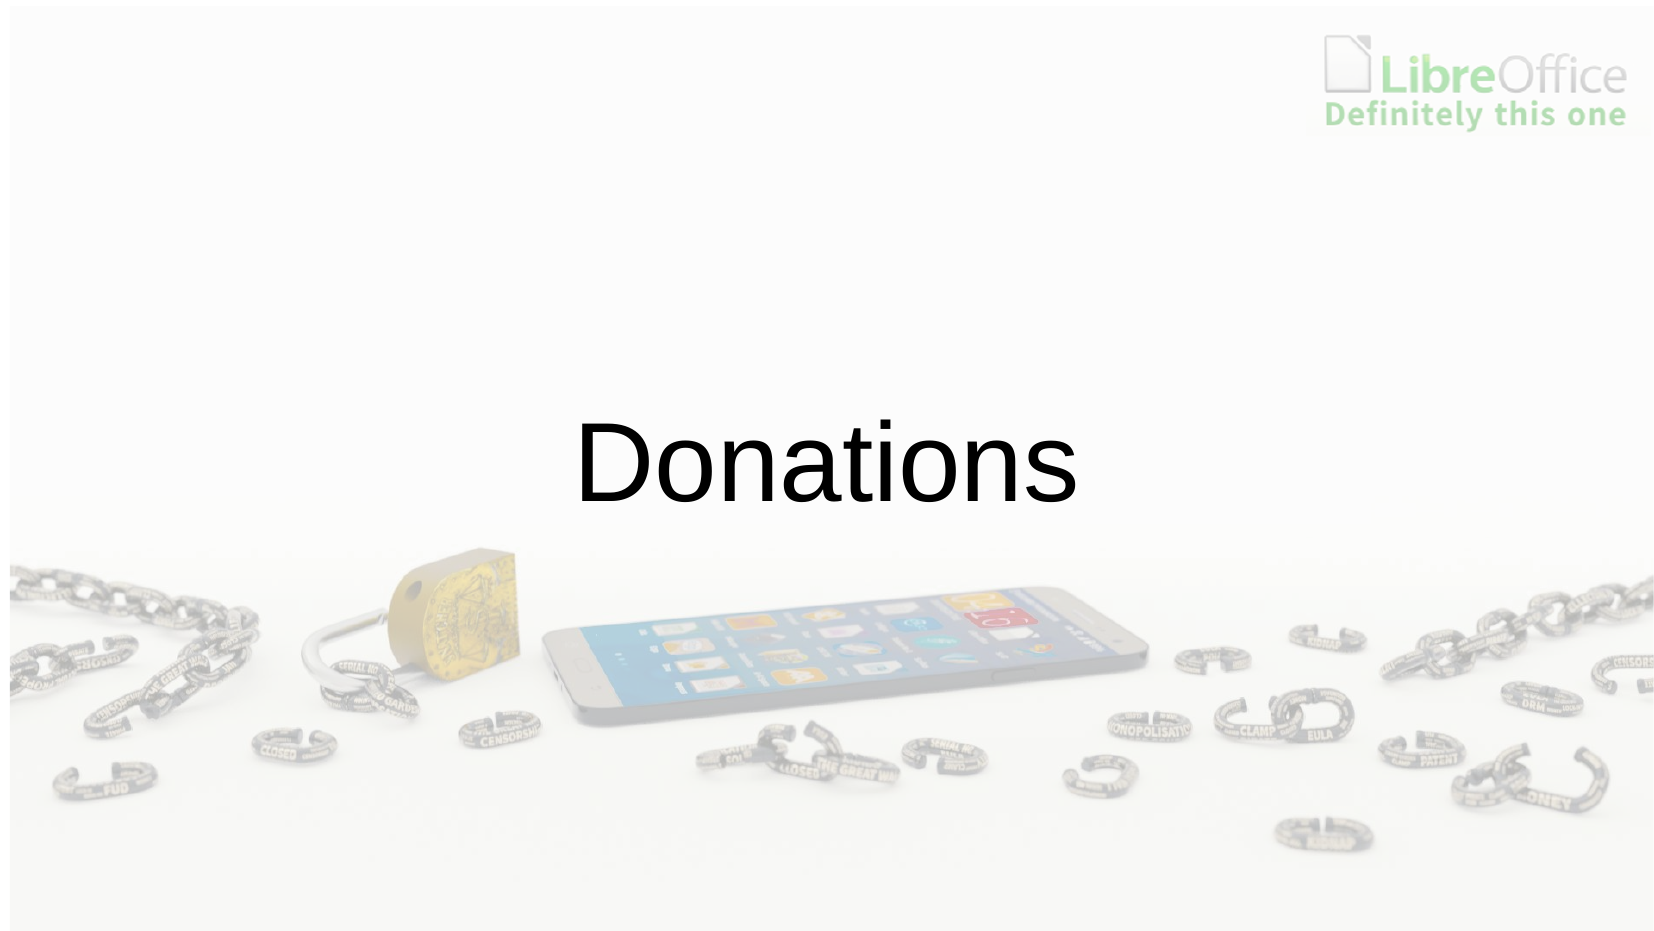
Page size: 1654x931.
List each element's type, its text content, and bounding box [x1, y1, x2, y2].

picture [9, 6, 1654, 931]
subtitle Donations [82, 102, 1571, 822]
